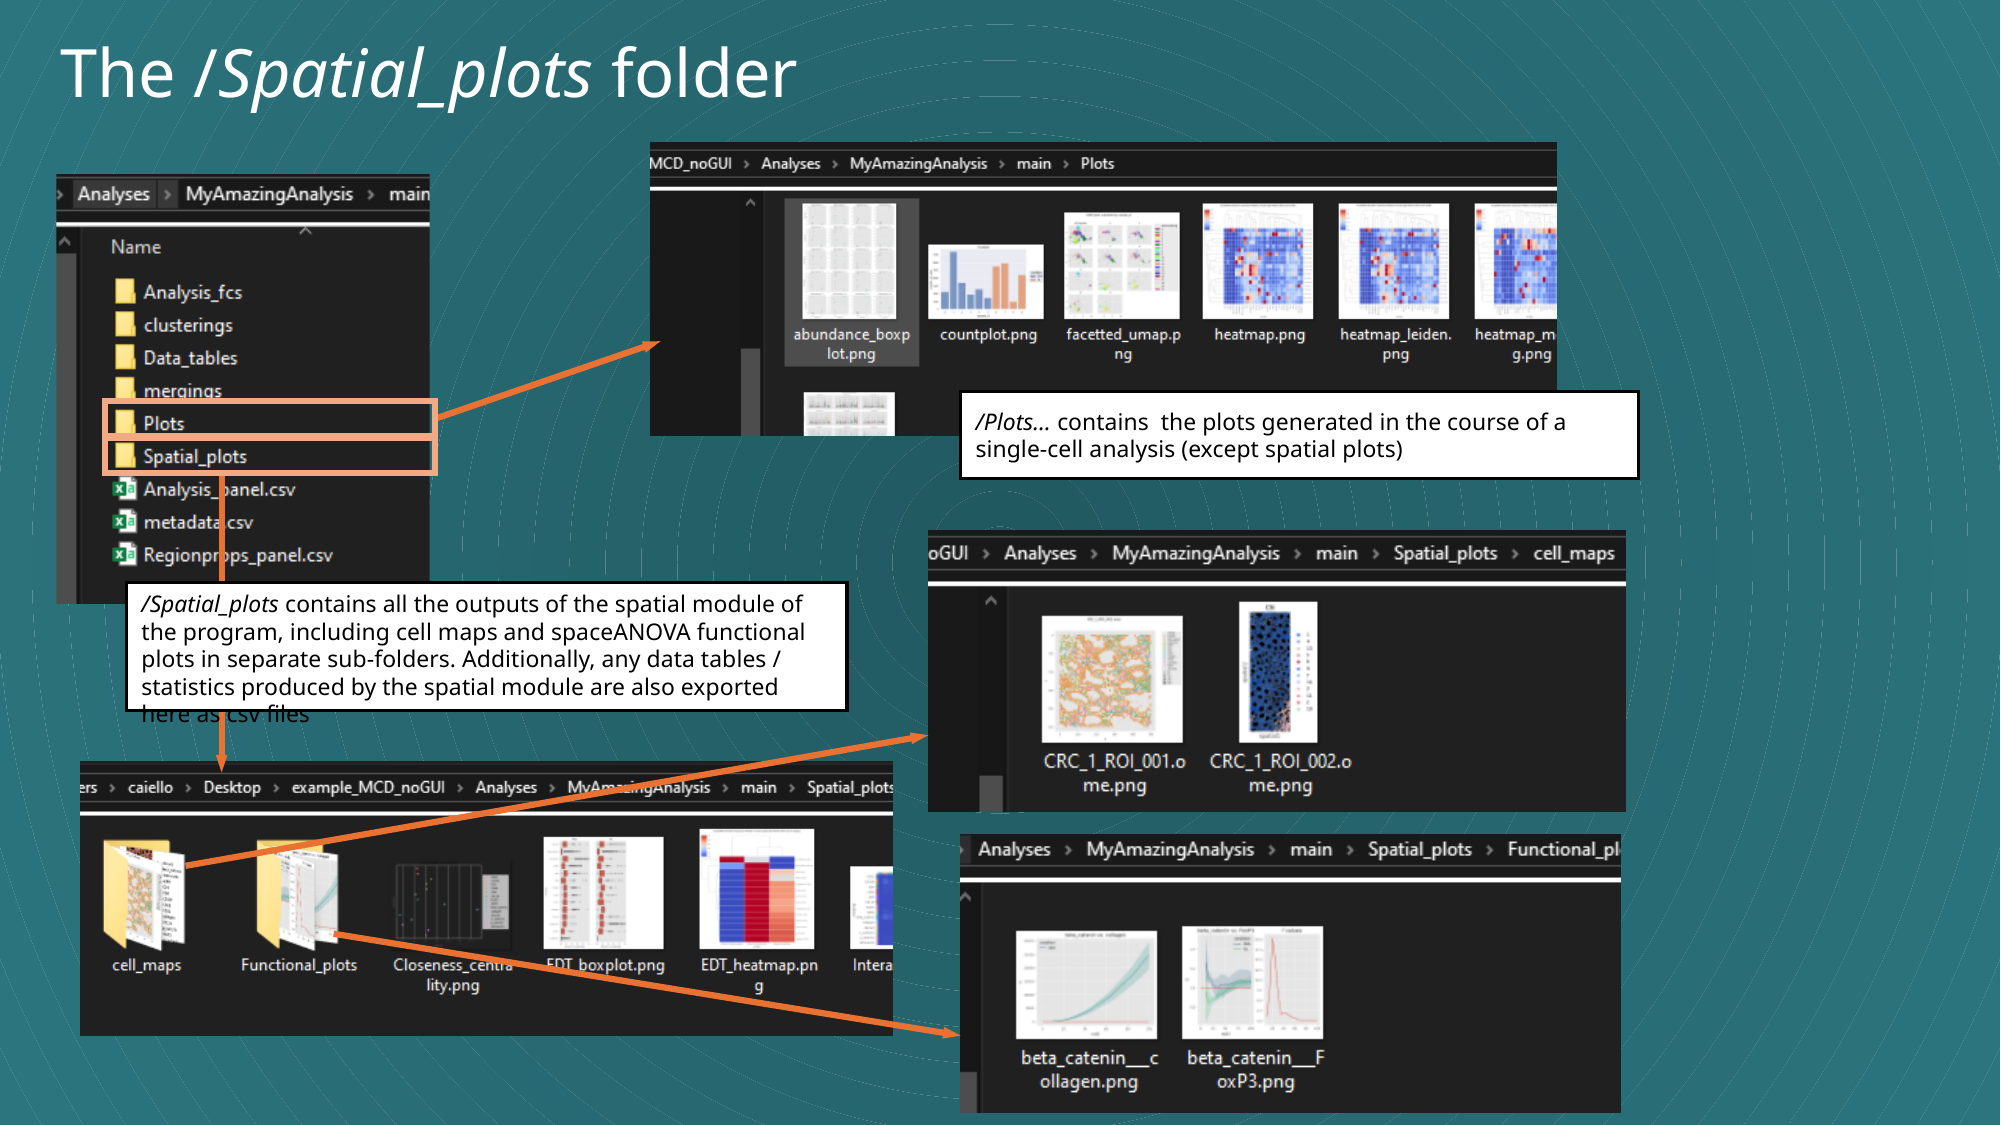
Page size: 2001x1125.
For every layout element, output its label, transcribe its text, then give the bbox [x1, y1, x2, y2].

text_box /Plots… contains the plots generated in the course of a single-cell analysis (except spatial plots) [961, 392, 1638, 478]
picture [928, 530, 1626, 812]
picture [225, 476, 430, 582]
text_box The /Spatial_plots folder [23, 32, 836, 139]
picture [108, 404, 430, 433]
picture [56, 174, 430, 604]
picture [108, 441, 430, 470]
picture [960, 834, 1621, 1113]
text_box /Spatial_plots contains all the outputs of the spatial module of the program, including cell maps and spaceANOVA functional plots in separate sub-folders. Additionally, any data tables / statistics produced by the spatial module are also exported here as csv files [126, 582, 847, 711]
picture [650, 142, 1557, 436]
picture [80, 761, 893, 1036]
